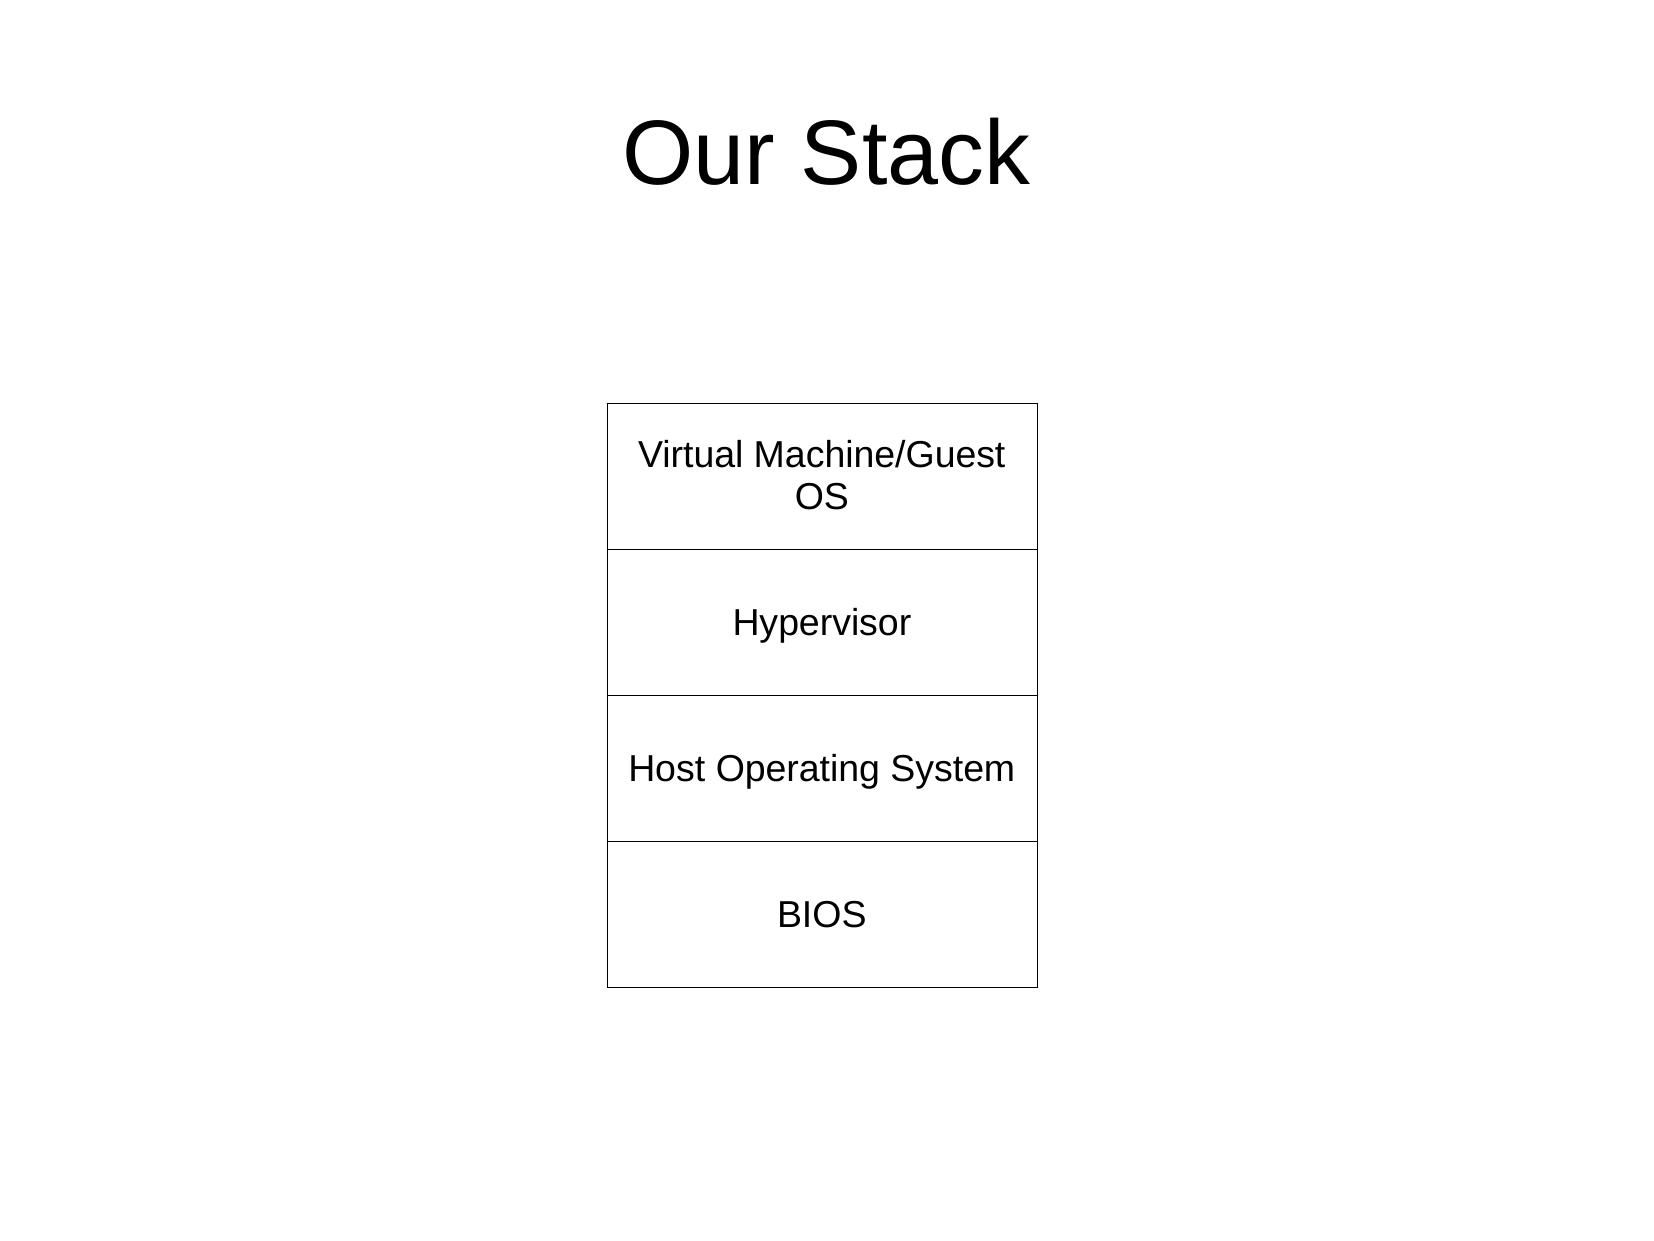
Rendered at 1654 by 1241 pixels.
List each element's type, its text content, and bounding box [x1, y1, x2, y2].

table_header Virtual Machine/Guest OS [608, 404, 1037, 549]
table_cell Hypervisor [608, 550, 1037, 695]
table_cell BIOS [608, 842, 1037, 987]
table_cell Host Operating System [608, 696, 1037, 841]
title Our Stack [82, 49, 1571, 257]
